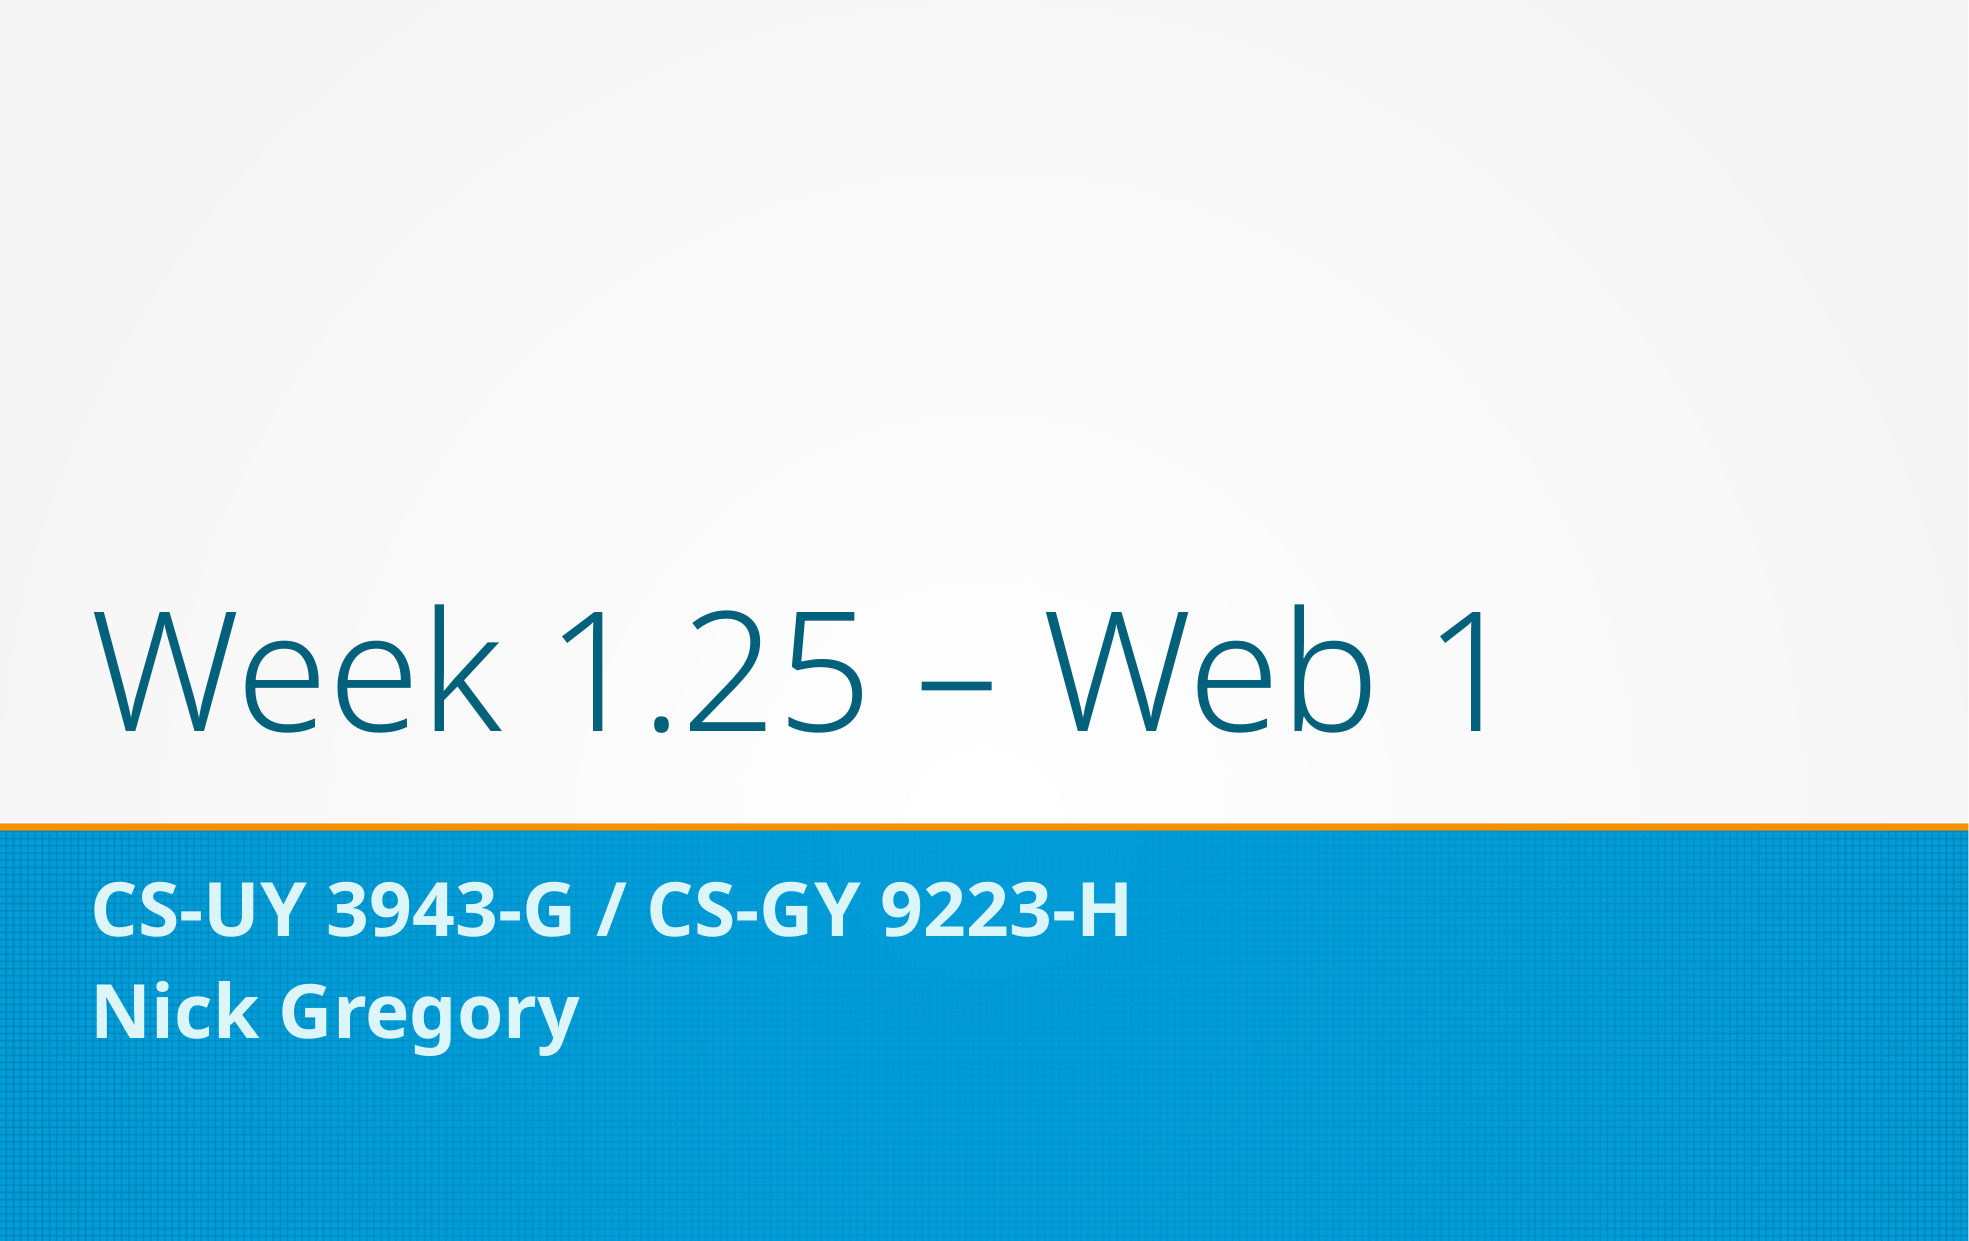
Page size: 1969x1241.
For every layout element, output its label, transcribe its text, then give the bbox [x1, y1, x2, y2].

title Week 1.25 – Web 1 [90, 49, 1862, 781]
picture [0, 0, 1969, 830]
subtitle CS-UY 3943-G / CS-GY 9223-H Nick Gregory [90, 855, 1861, 1111]
